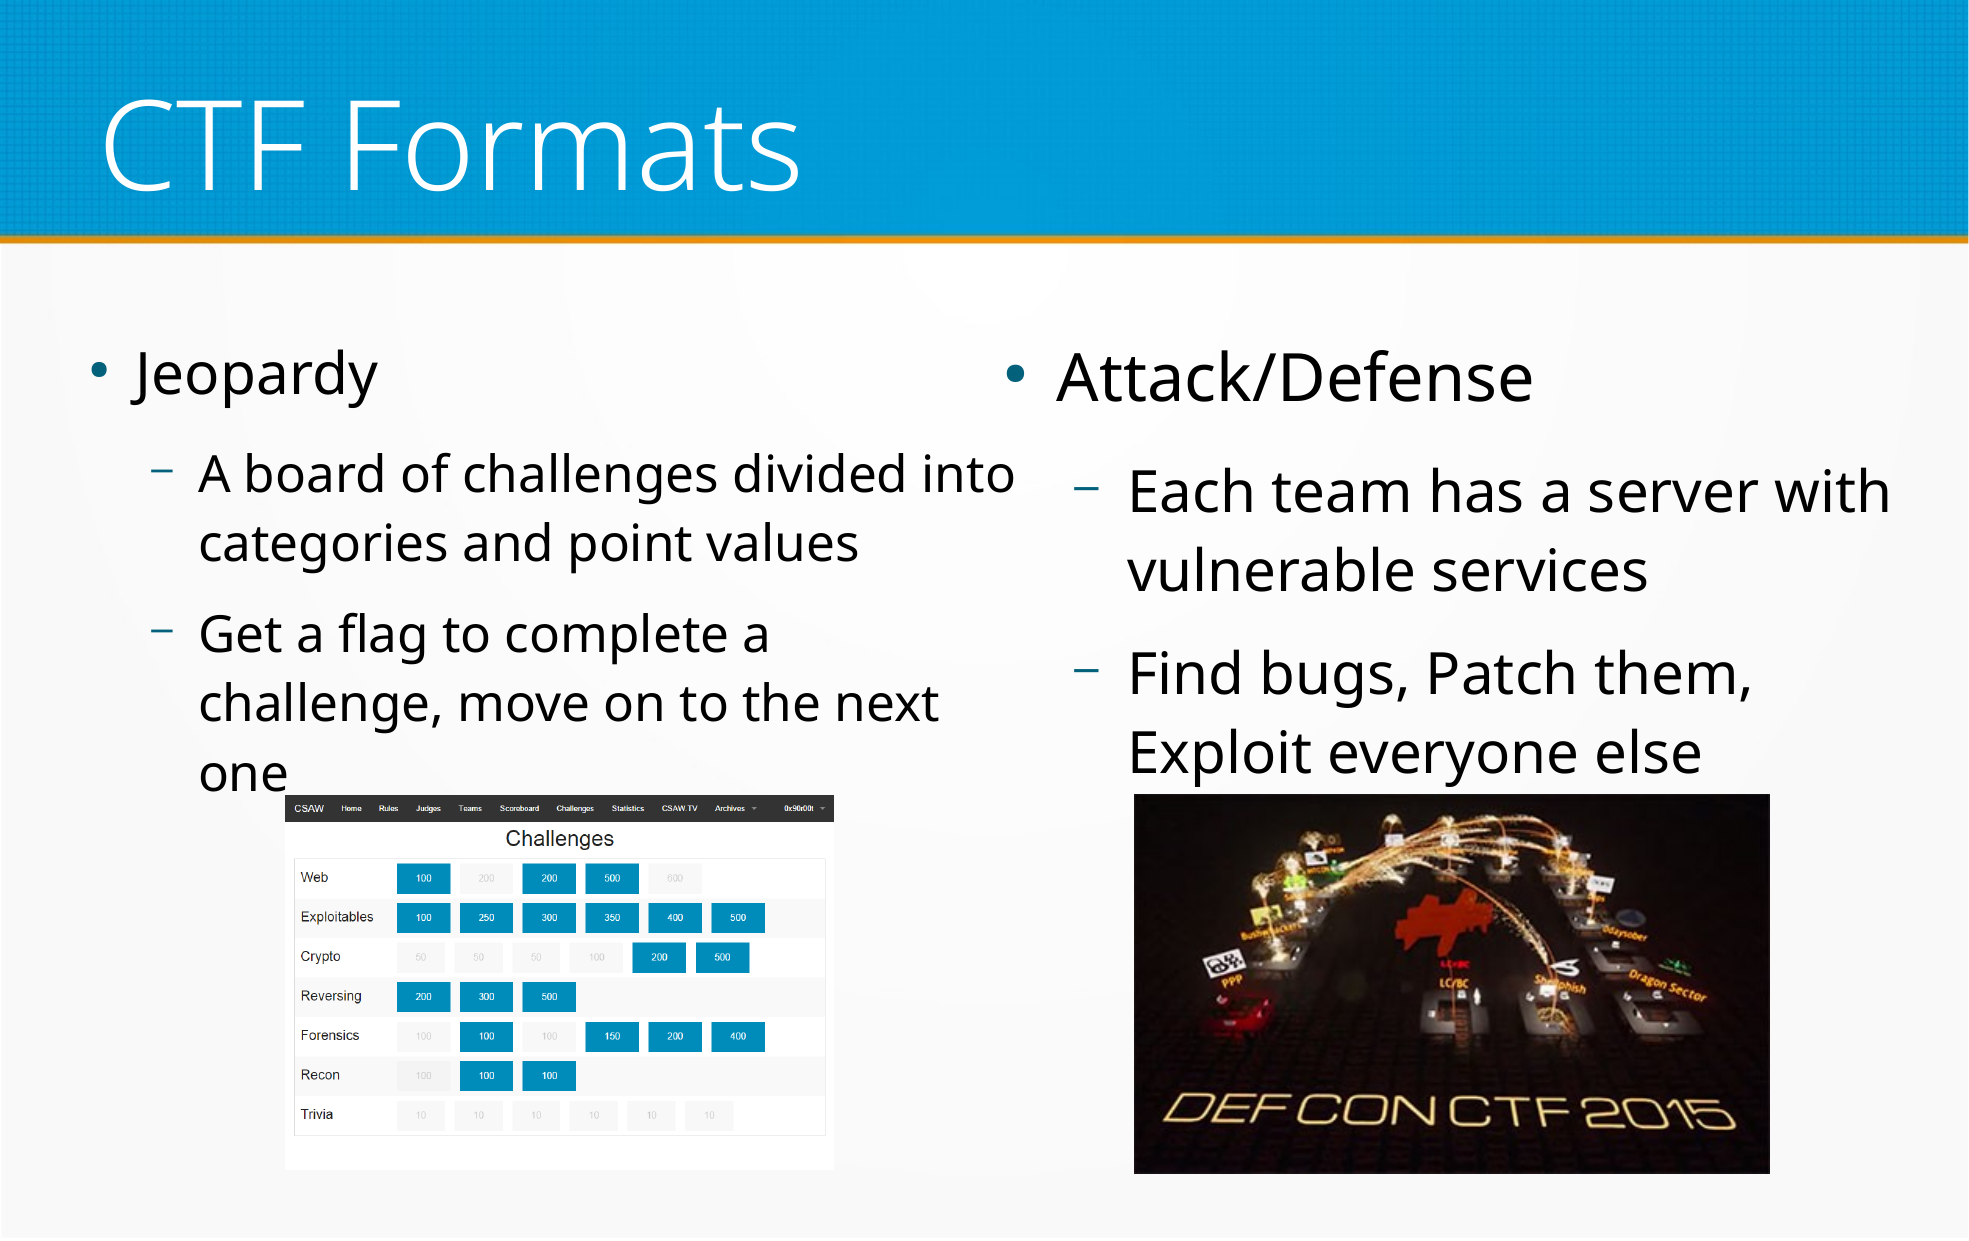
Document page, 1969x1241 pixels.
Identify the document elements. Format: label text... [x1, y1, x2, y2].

title CTF Formats [98, 19, 1870, 227]
list Jeopardy A board of challenges divided into categories and point values Get a flag to complete a challenge, move on to the next one [73, 331, 1021, 811]
list Attack/Defense Each team has a server with vulnerable services Find bugs, Patch them, Exploit everyone else [985, 330, 1933, 809]
picture [0, 233, 1969, 1241]
